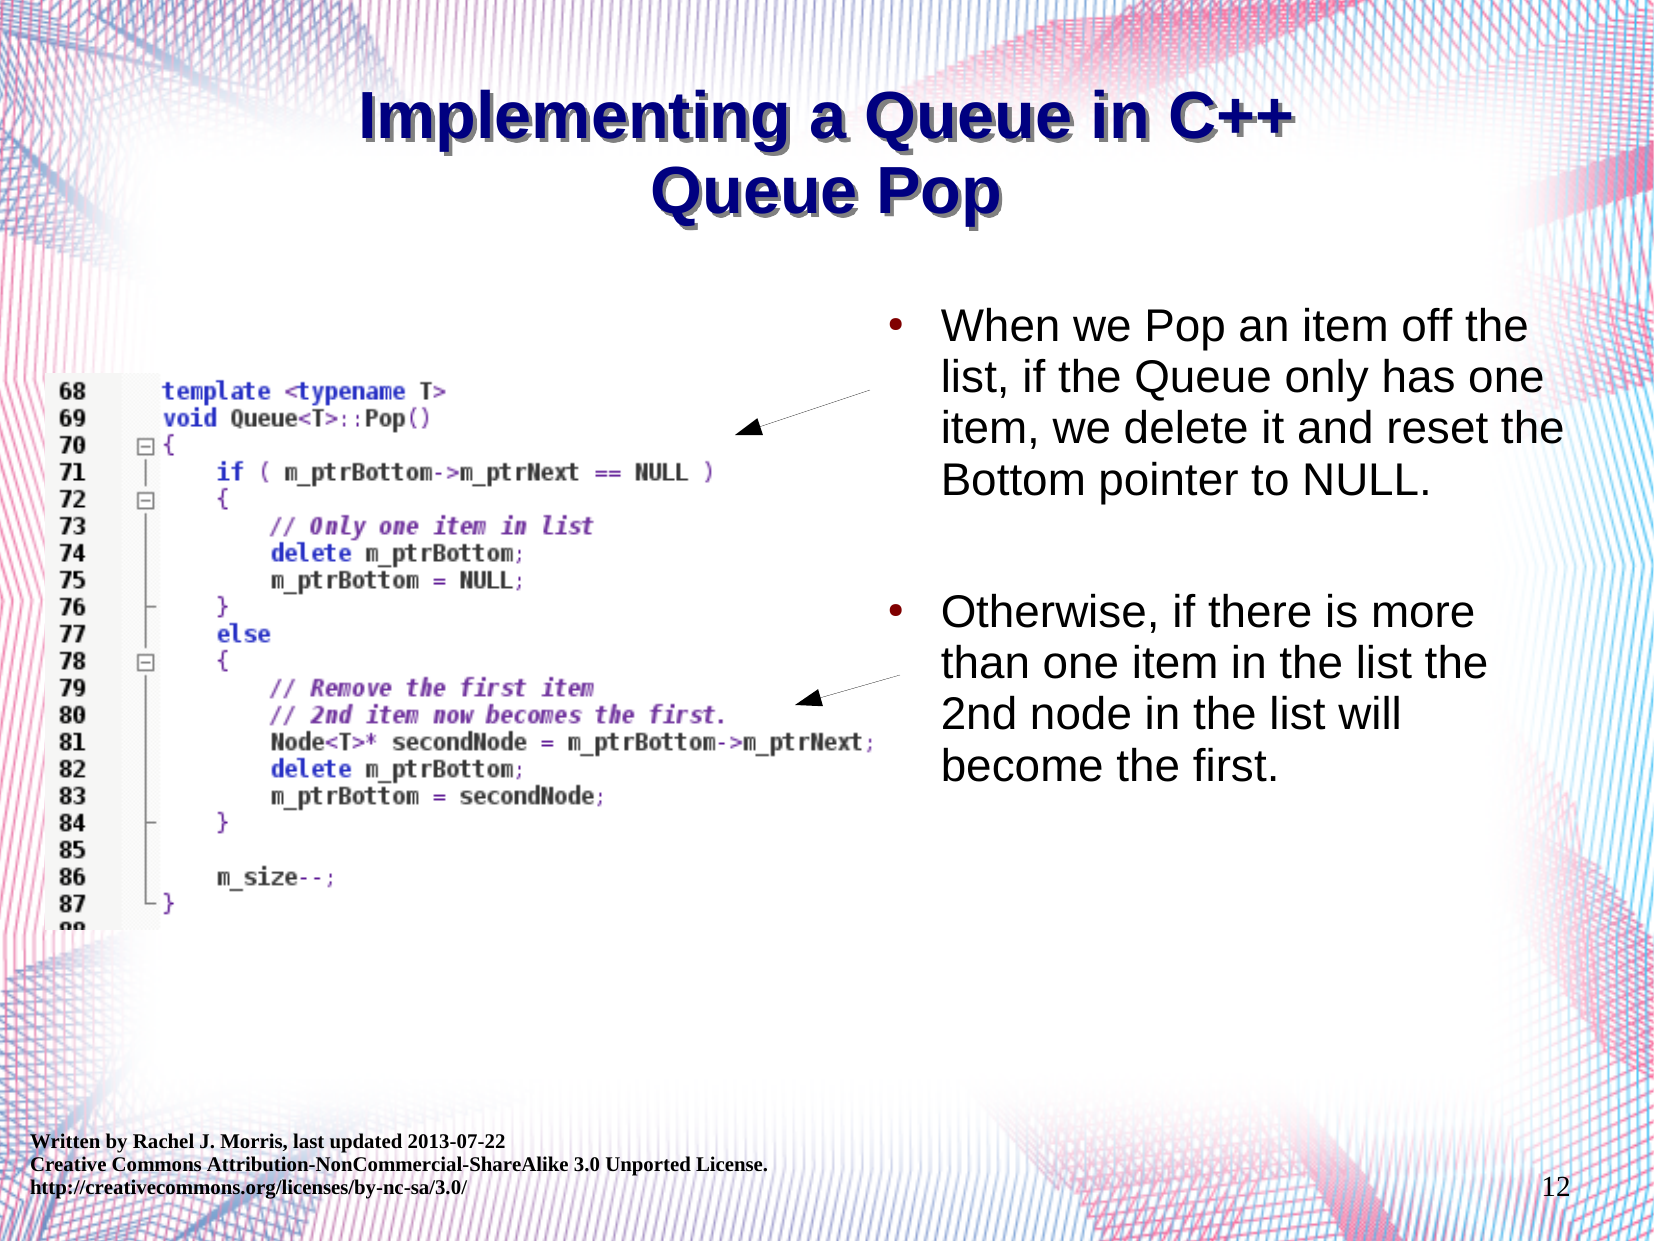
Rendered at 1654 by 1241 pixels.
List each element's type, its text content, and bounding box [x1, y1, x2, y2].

list When we Pop an item off the list, if the Queue only has one item, we delete it and reset the Bottom pointer to NULL. Otherwise, if there is more than one item in the list the 2nd node in the list will become the first. [870, 300, 1571, 1027]
picture [0, 0, 1654, 1241]
title Implementing a Queue in C++ Queue Pop [82, 49, 1571, 257]
